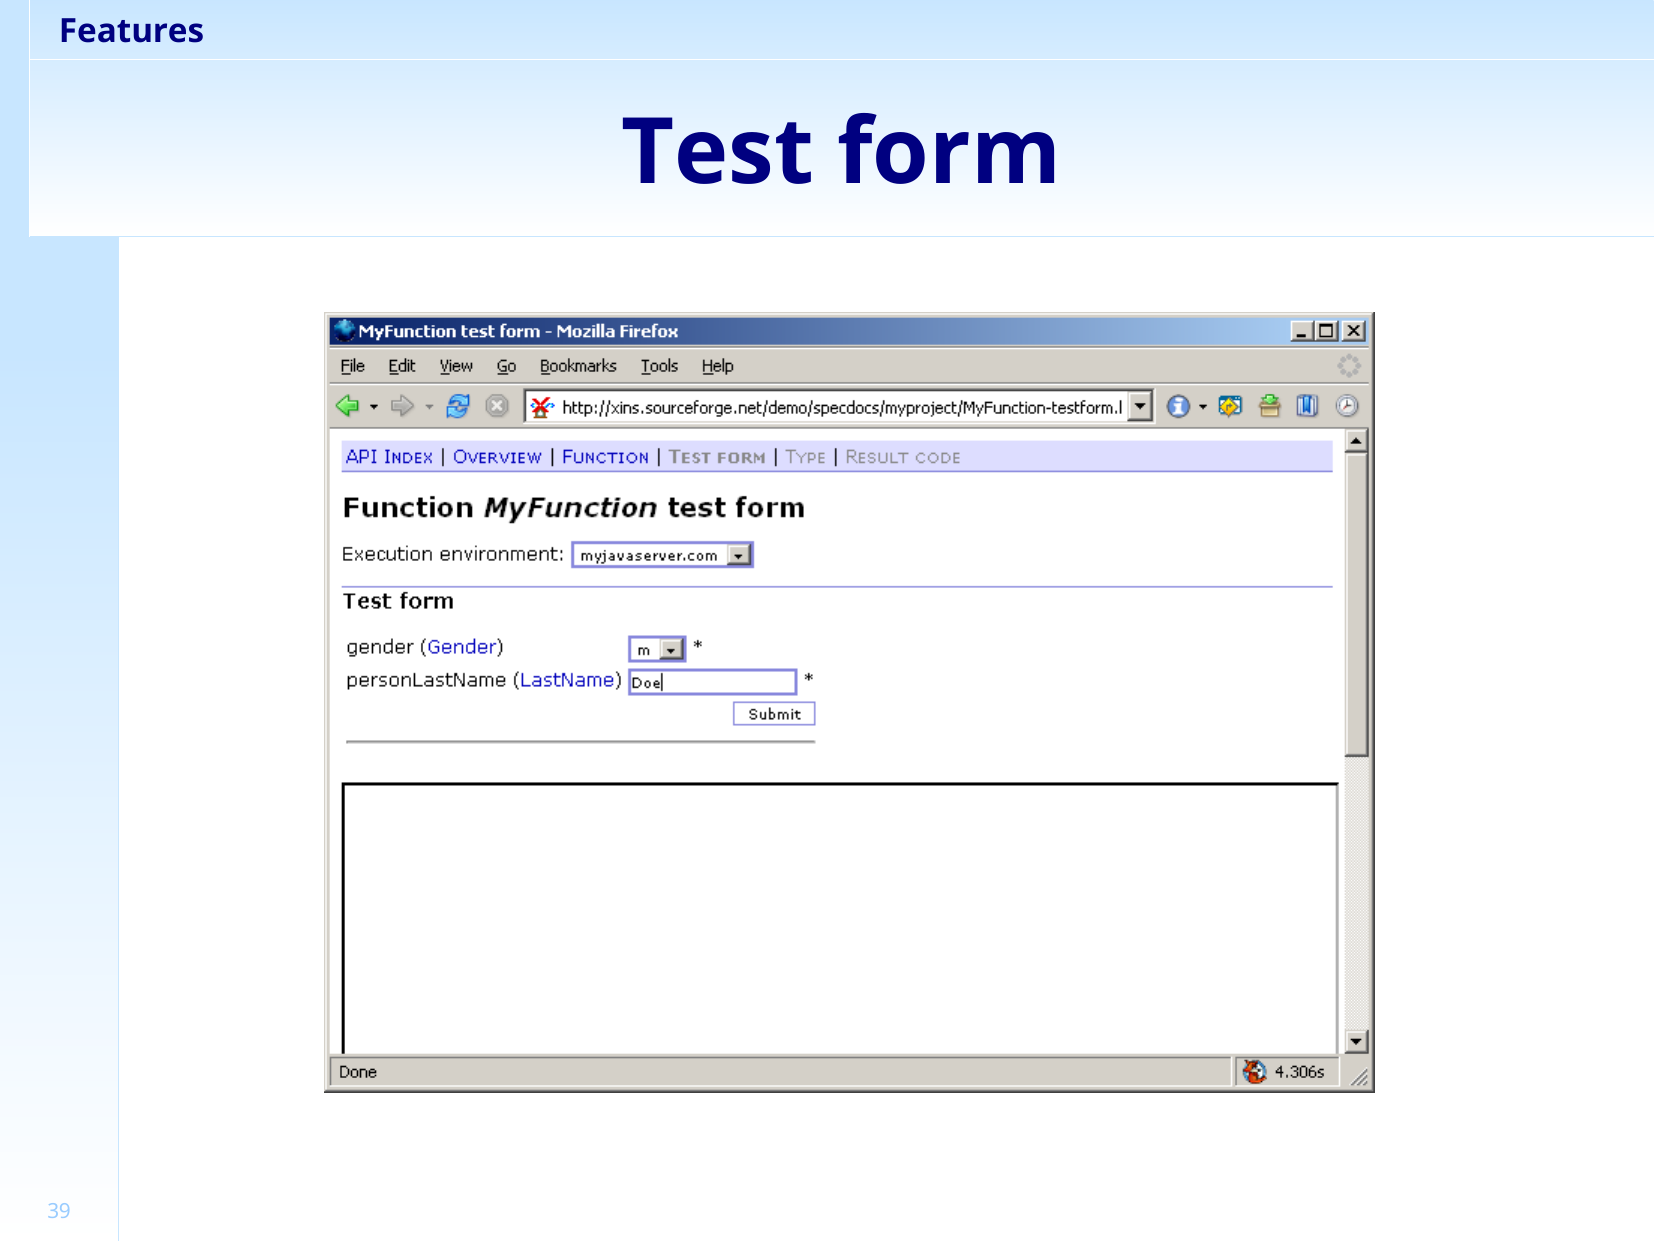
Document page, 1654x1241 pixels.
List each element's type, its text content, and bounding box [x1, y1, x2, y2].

picture [324, 312, 1375, 1093]
title Features [59, 0, 355, 60]
title Test form [29, 59, 1654, 237]
